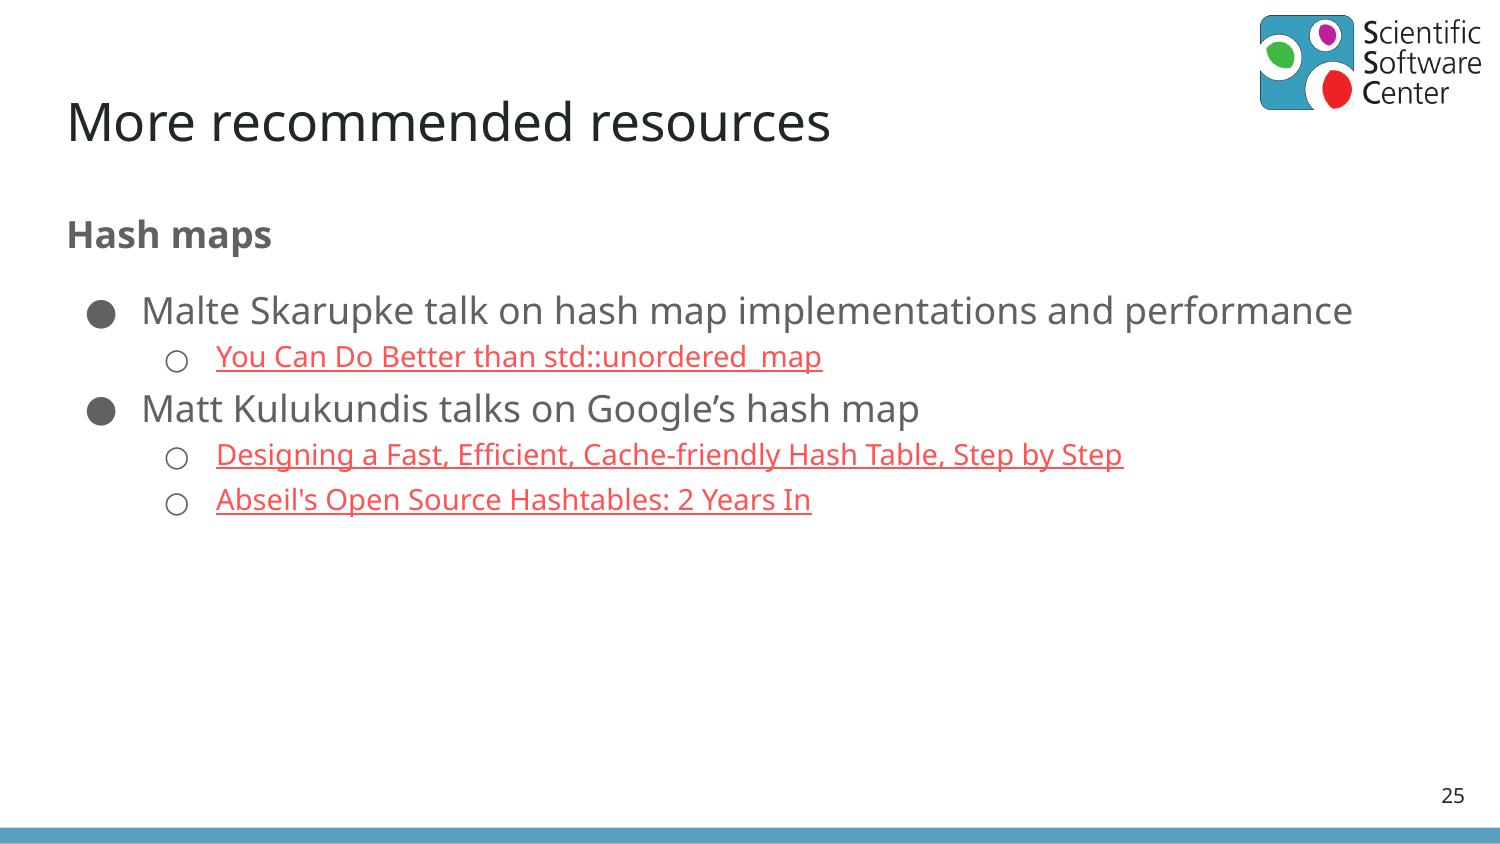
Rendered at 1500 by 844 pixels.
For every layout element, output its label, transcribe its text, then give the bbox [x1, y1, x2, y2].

list Hash maps Malte Skarupke talk on hash map implementations and performance You Can Do Better than std::unordered_map Matt Kulukundis talks on Google’s hash map Designing a Fast, Efficient, Cache-friendly Hash Table, Step by Step Abseil's Open Source Hashtables: 2 Years In [51, 189, 1449, 750]
slide_number <number> [1389, 764, 1480, 830]
title More recommended resources [51, 72, 1449, 167]
picture [1260, 15, 1481, 110]
